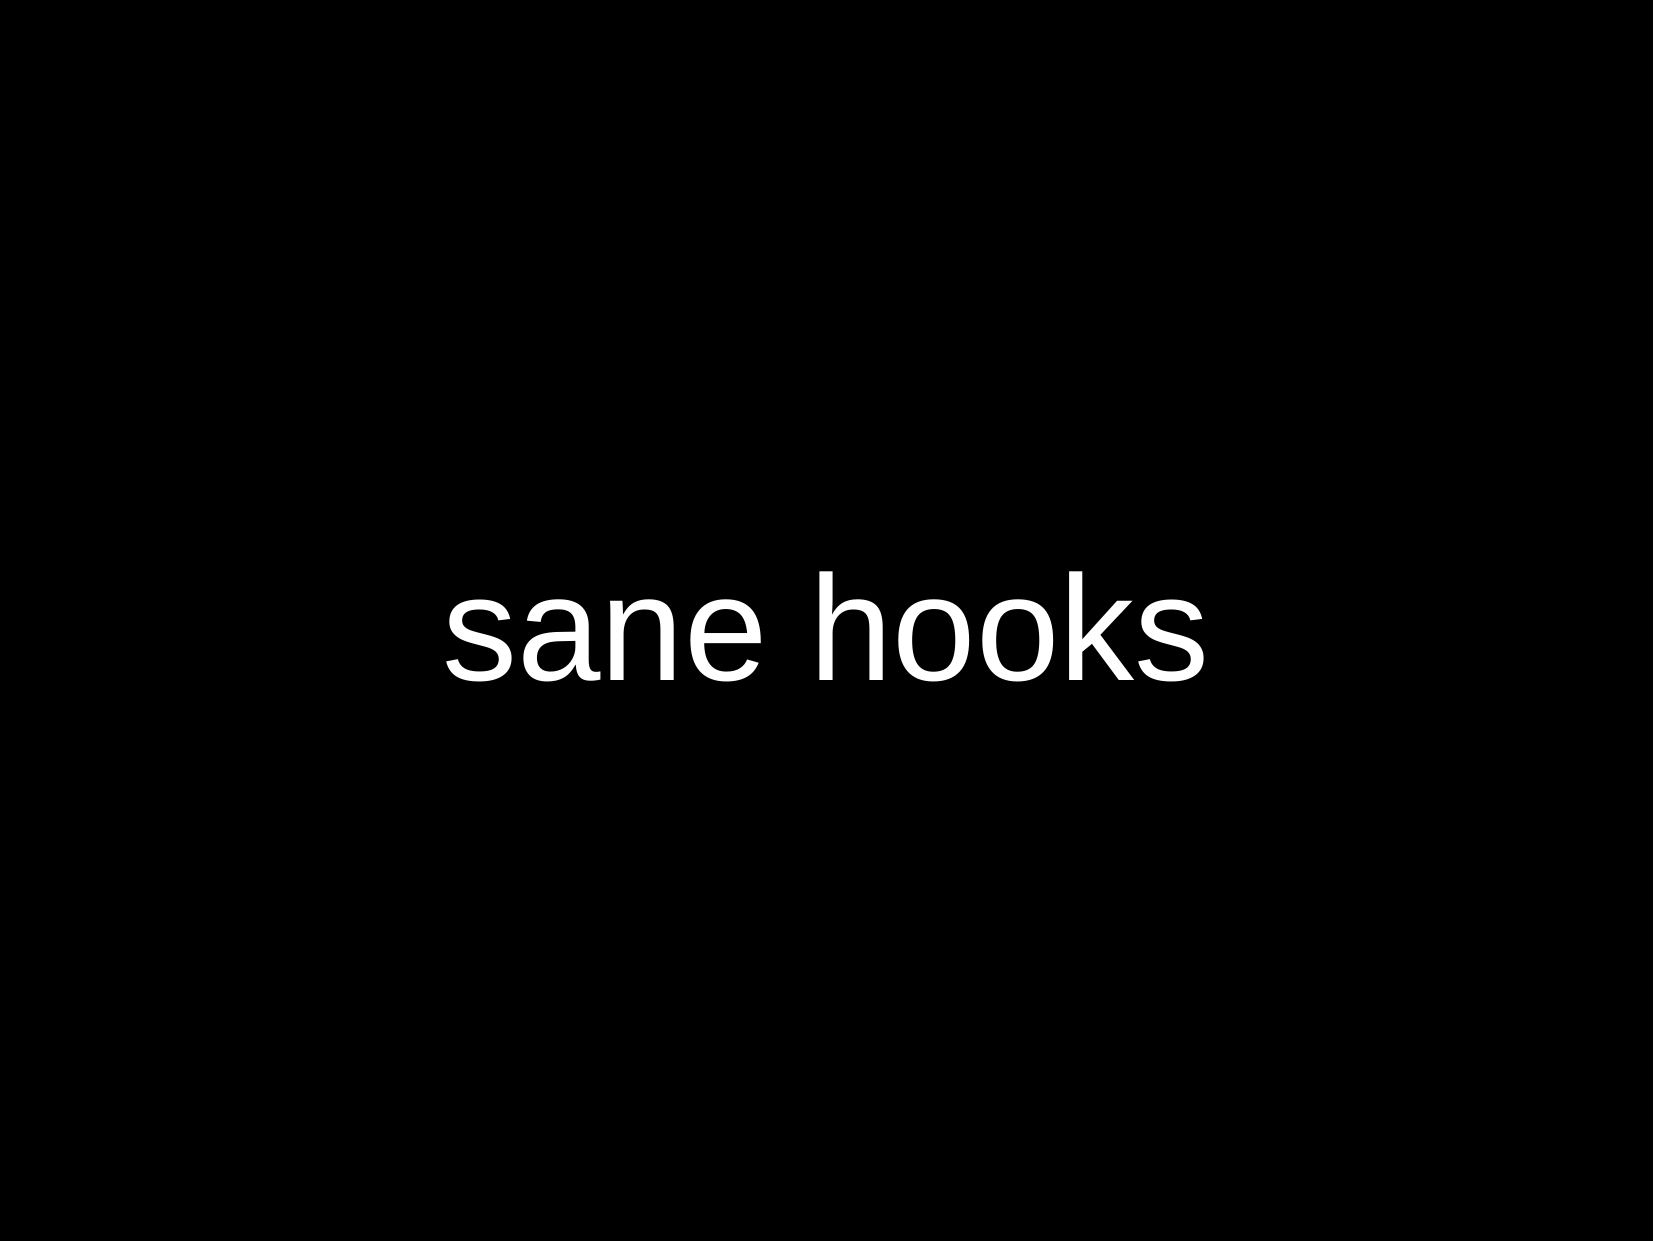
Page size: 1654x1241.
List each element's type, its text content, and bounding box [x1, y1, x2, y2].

title sane hooks [82, 56, 1571, 1201]
